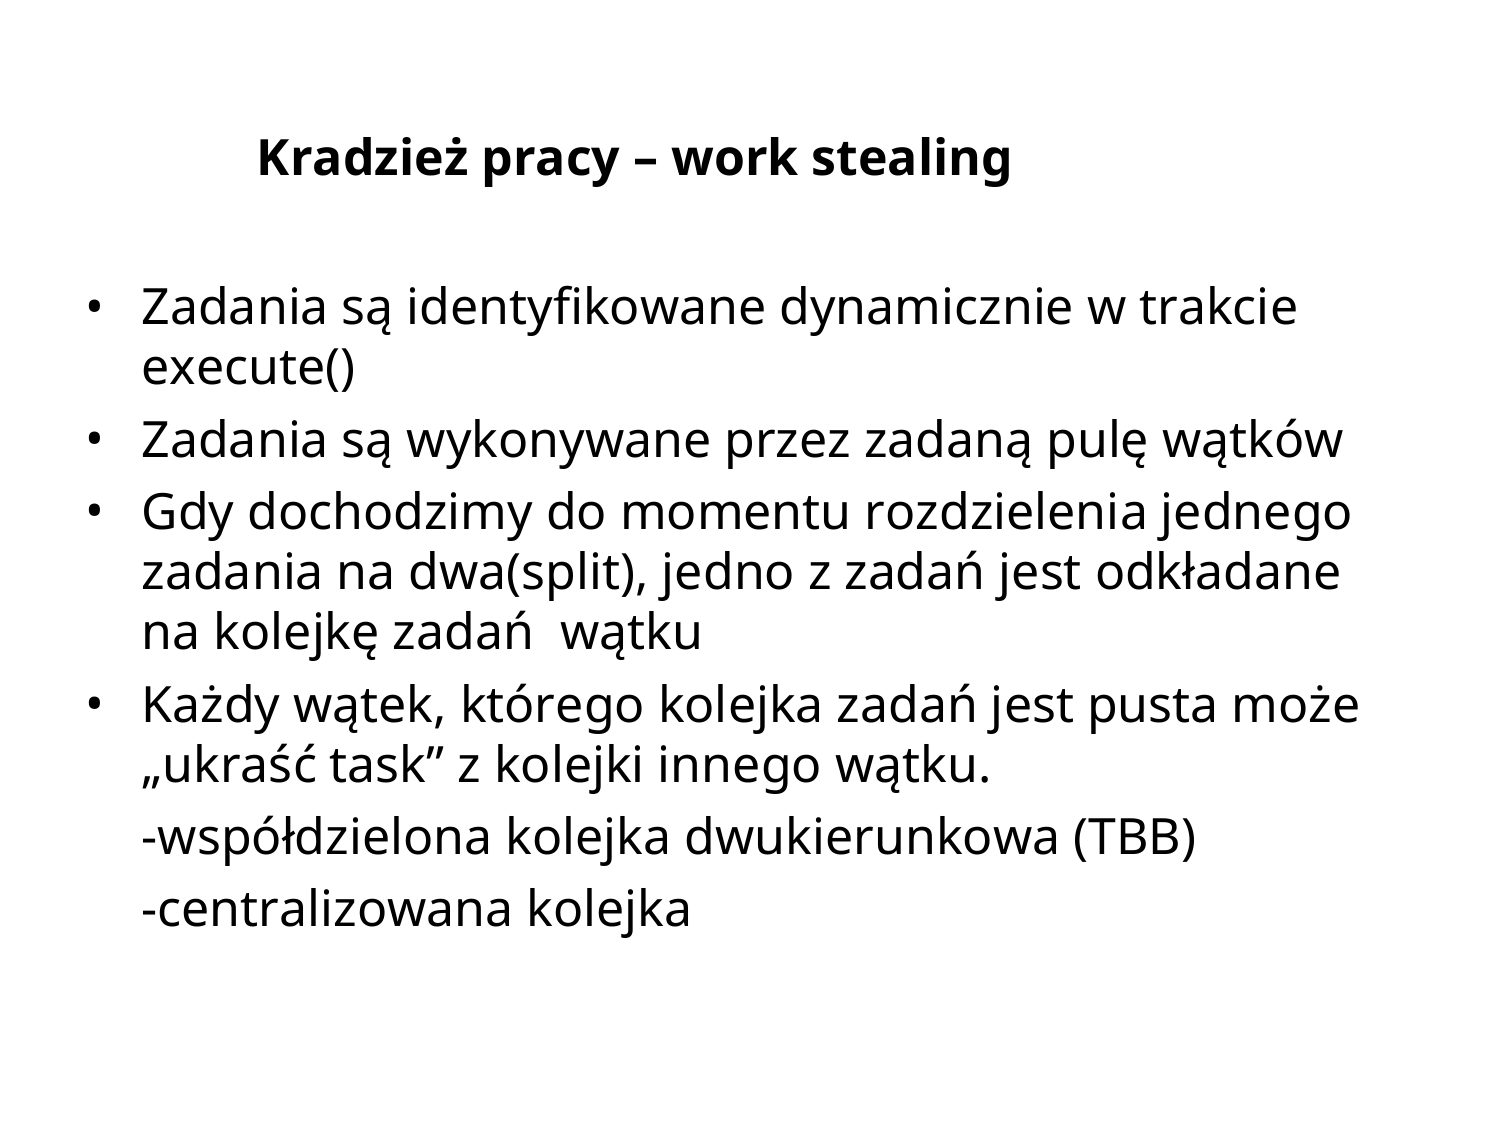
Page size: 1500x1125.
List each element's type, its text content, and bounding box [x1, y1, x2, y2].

title Kradzież pracy – work stealing [242, 78, 1425, 233]
list Zadania są identyfikowane dynamicznie w trakcie execute() Zadania są wykonywane przez zadaną pulę wątków Gdy dochodzimy do momentu rozdzielenia jednego zadania na dwa(split), jedno z zadań jest odkładane na kolejkę zadań wątku Każdy wątek, którego kolejka zadań jest pusta może „ukraść task” z kolejki innego wątku. -współdzielona kolejka dwukierunkowa (TBB) -centralizowana kolejka [70, 267, 1425, 1005]
